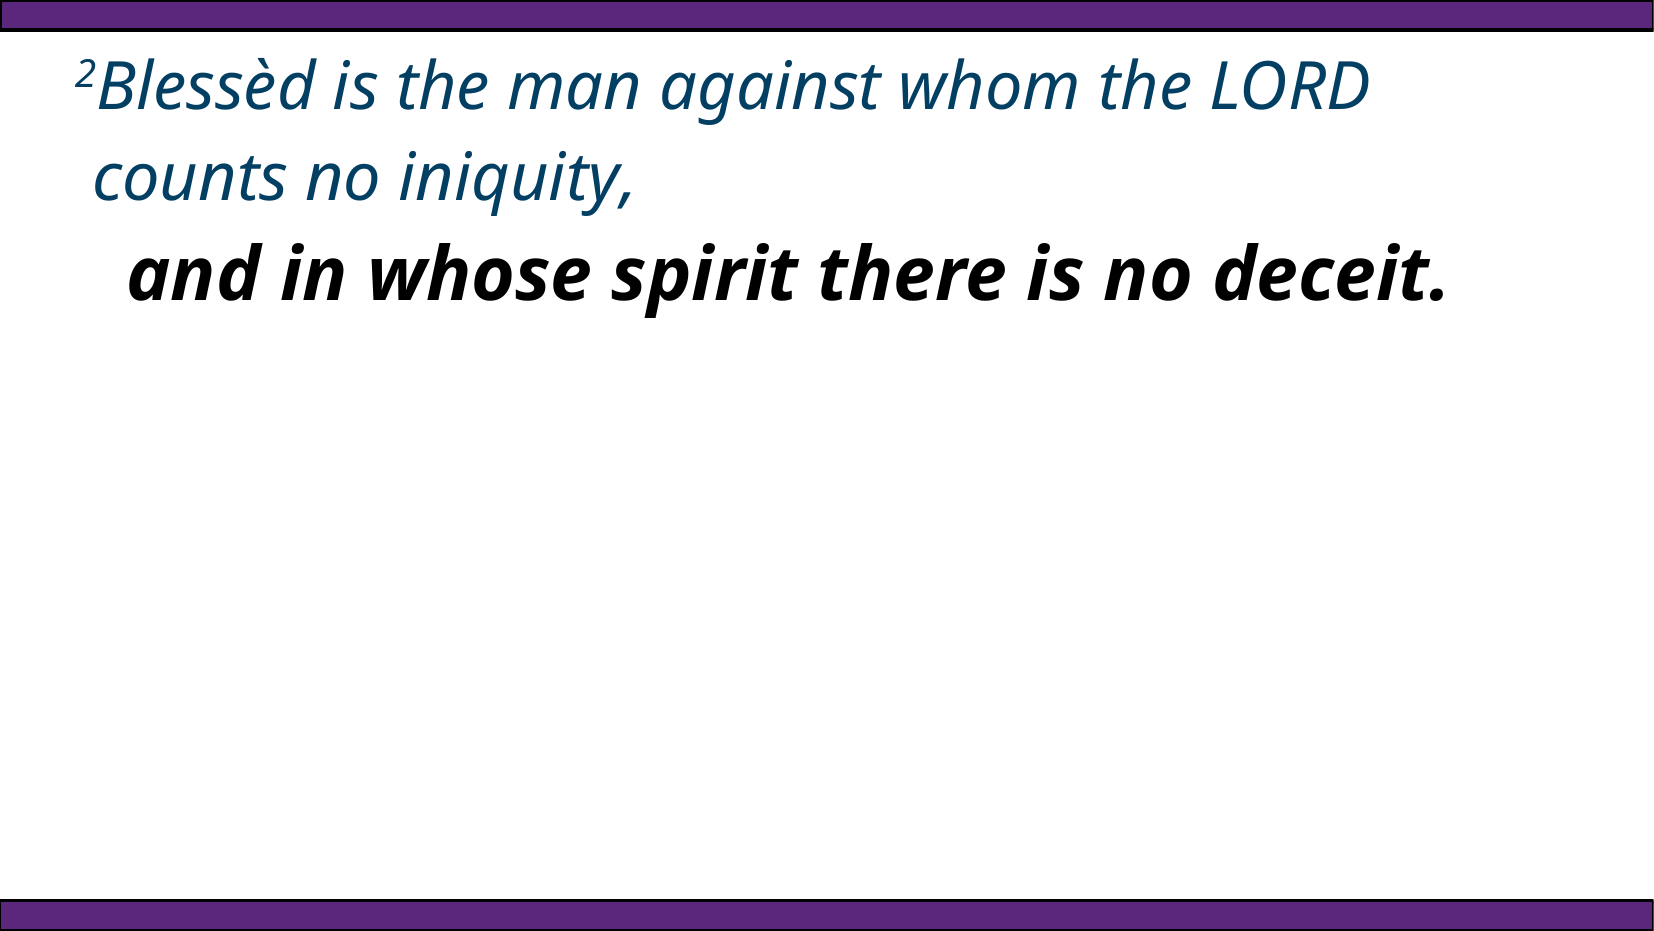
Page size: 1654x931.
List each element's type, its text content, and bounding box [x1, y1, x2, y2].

text_box 2Blessèd is the man against whom the LORD counts no iniquity, and in whose spirit there is no deceit. [60, 30, 1591, 324]
text_box [0, 0, 1654, 31]
picture [0, 31, 1654, 900]
text_box [0, 900, 1654, 931]
